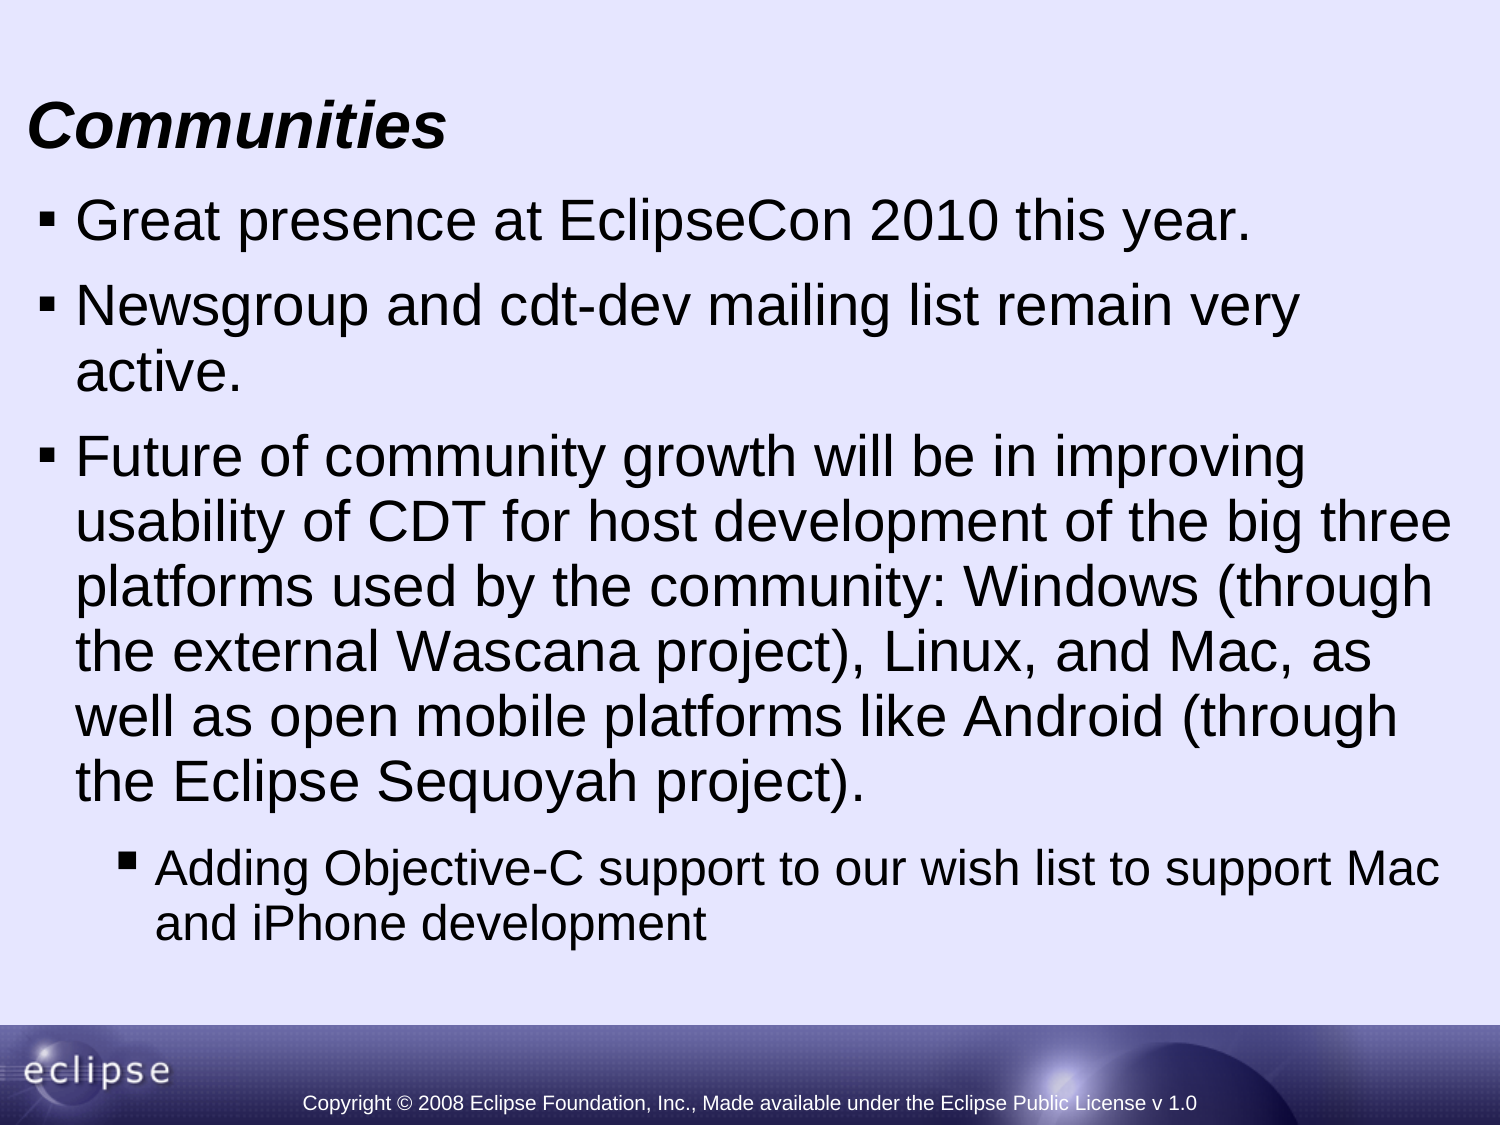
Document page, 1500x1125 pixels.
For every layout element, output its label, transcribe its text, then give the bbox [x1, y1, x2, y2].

title Communities [26, 84, 1474, 172]
list Great presence at EclipseCon 2010 this year. Newsgroup and cdt-dev mailing list remain very active. Future of community growth will be in improving usability of CDT for host development of the big three platforms used by the community: Windows (through the external Wascana project), Linux, and Mac, as well as open mobile platforms like Android (through the Eclipse Sequoyah project). Adding Objective-C support to our wish list to support Mac and iPhone development [37, 187, 1463, 1021]
picture [0, 1025, 1500, 1125]
